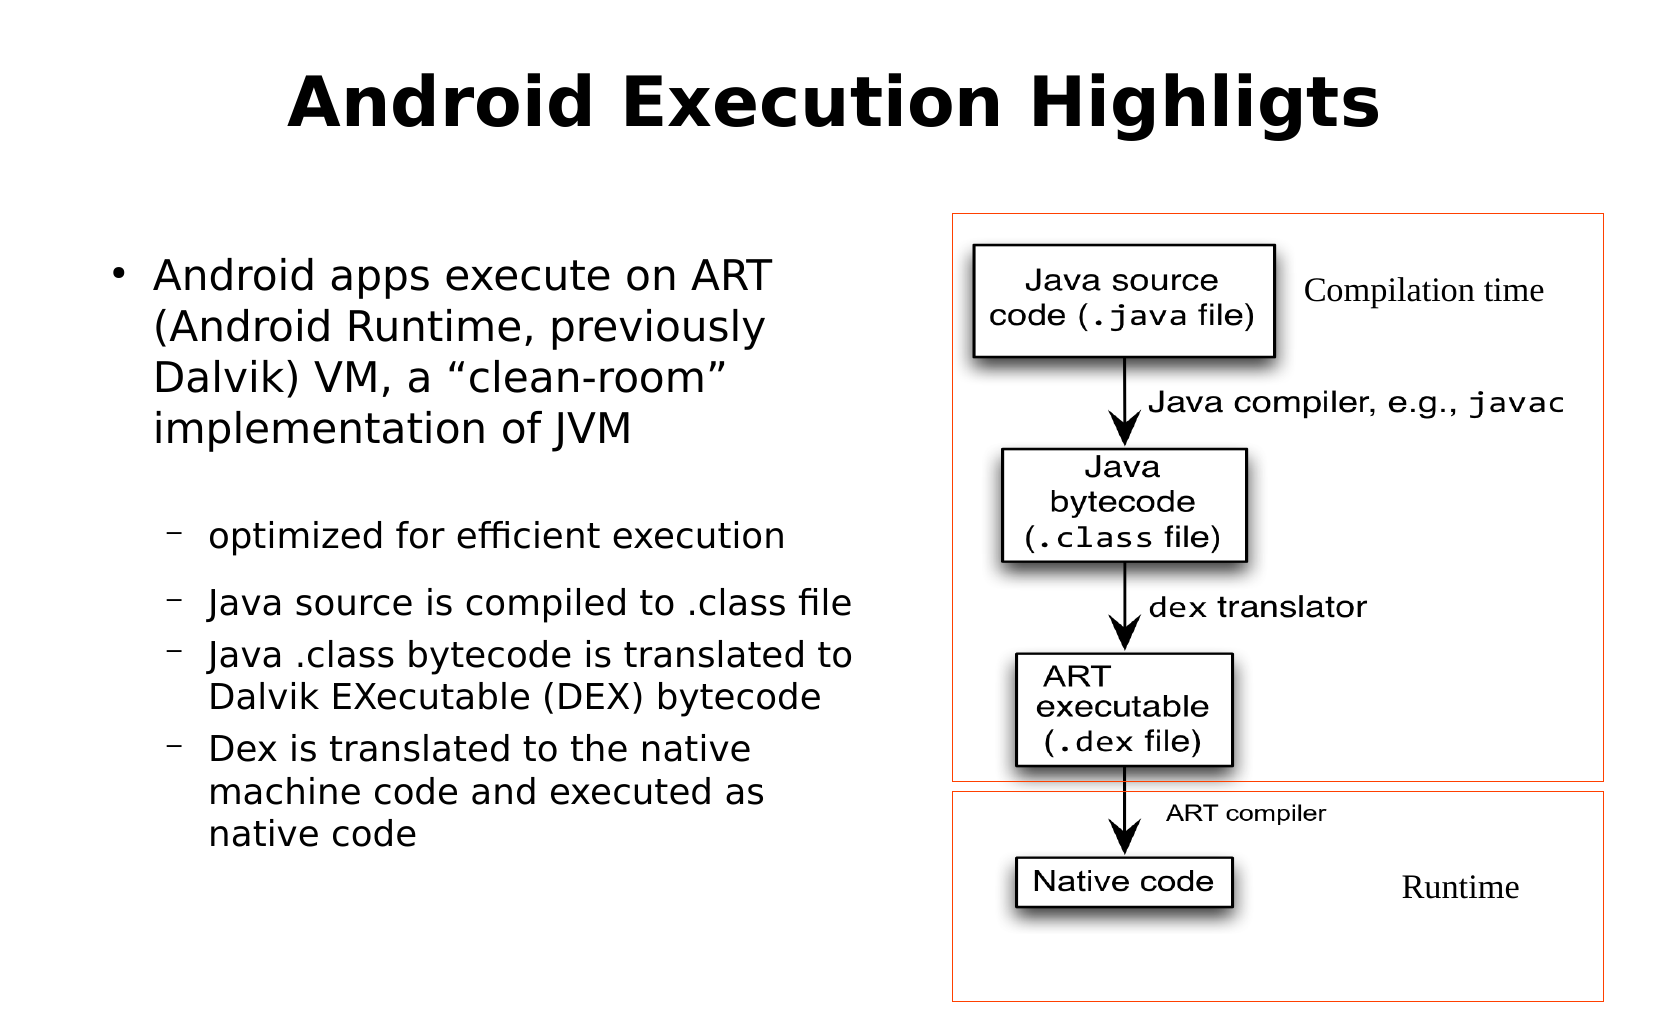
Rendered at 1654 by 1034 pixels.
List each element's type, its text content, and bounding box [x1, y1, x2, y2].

picture [952, 782, 1563, 791]
list Android apps execute on ART (Android Runtime, previously Dalvik) VM, a “clean-room” implementation of JVM optimized for efficient execution Java source is compiled to .class file Java .class bytecode is translated to Dalvik EXecutable (DEX) bytecode Dex is translated to the native machine code and executed as native code [82, 241, 872, 924]
title Android Execution Highligts [91, 12, 1580, 185]
text_box Compilation time [1288, 259, 1614, 316]
picture [953, 792, 1563, 934]
text_box Runtime [1386, 857, 1563, 914]
picture [953, 237, 1563, 781]
